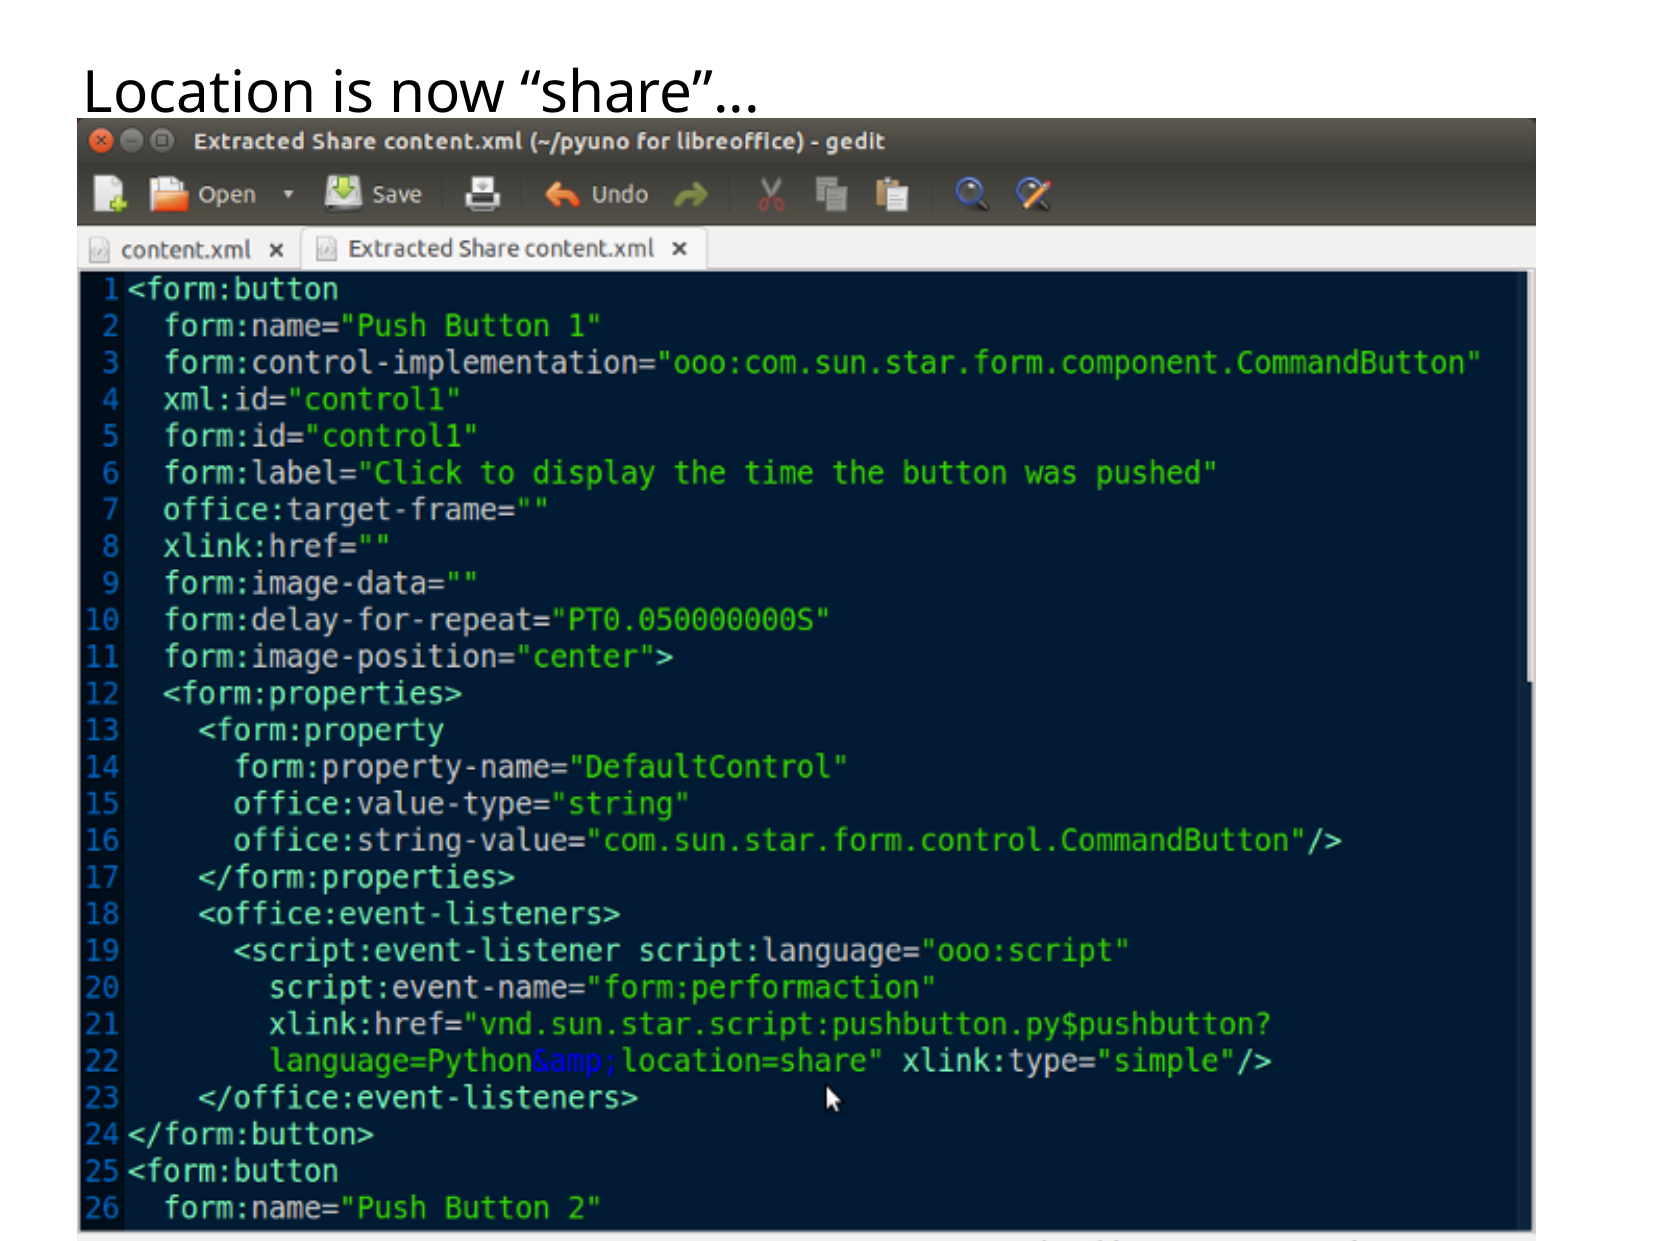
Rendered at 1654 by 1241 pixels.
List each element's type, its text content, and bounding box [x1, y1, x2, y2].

title Location is now “share”... [82, 49, 1571, 130]
picture [77, 118, 1536, 1241]
